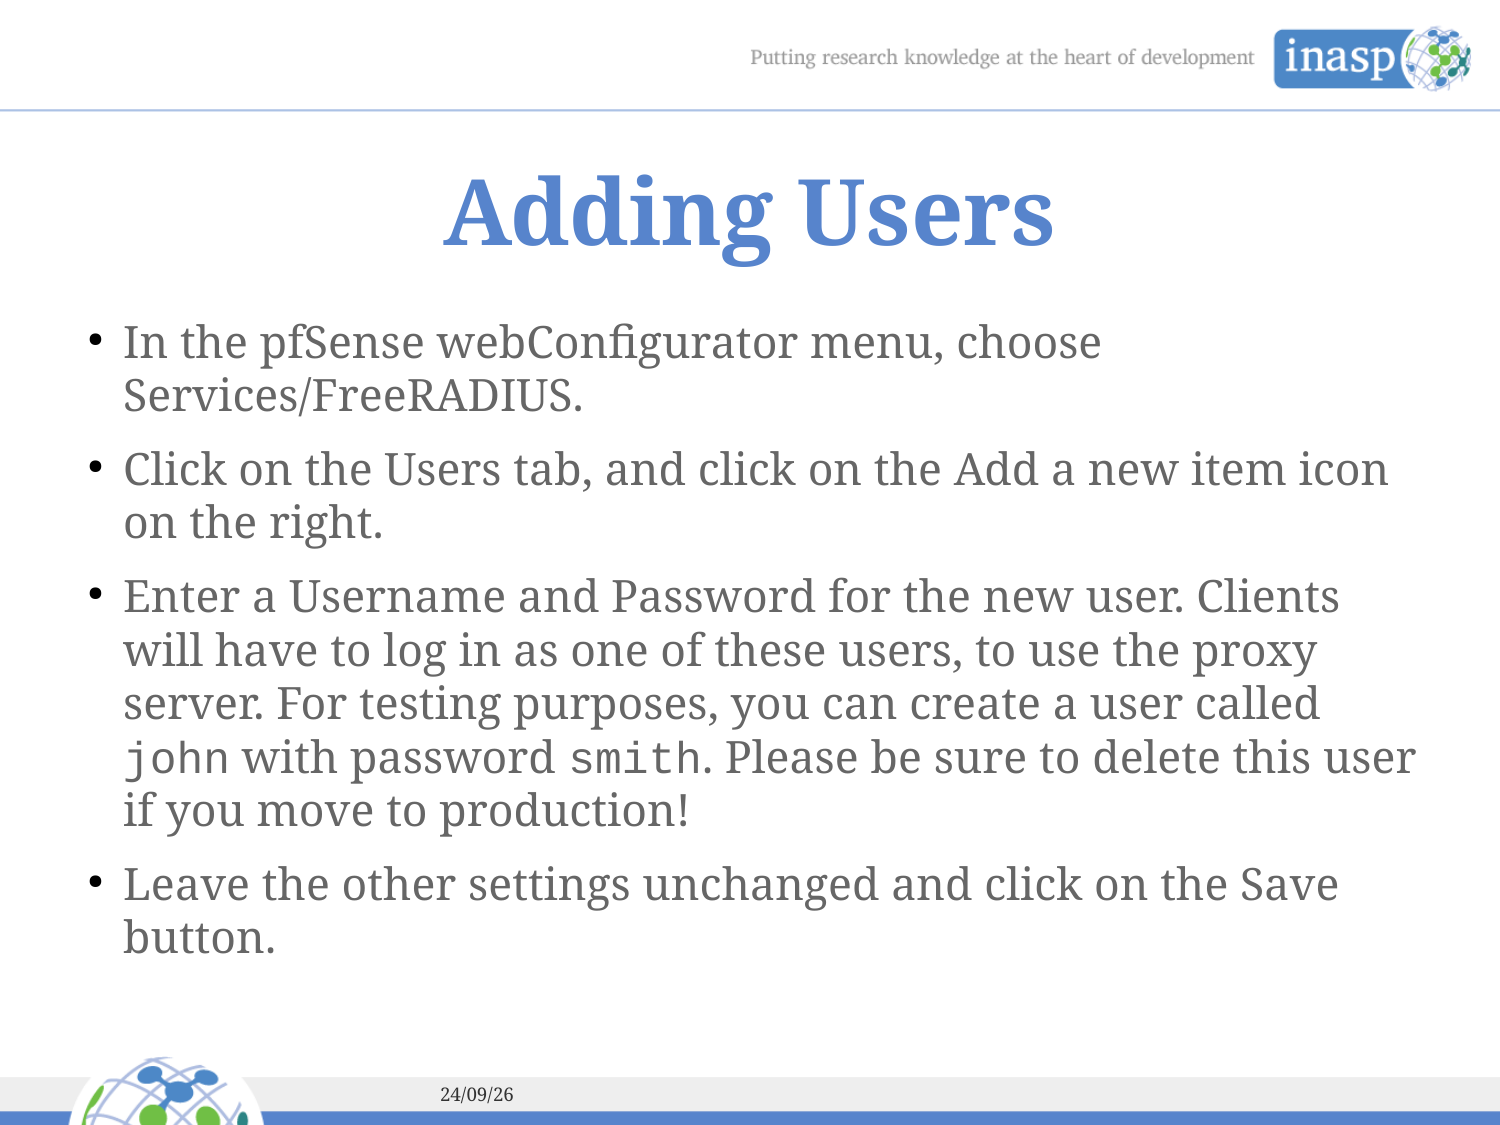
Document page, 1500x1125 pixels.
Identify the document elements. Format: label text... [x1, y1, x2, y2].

title Adding Users [75, 129, 1426, 313]
picture [0, 0, 1500, 1125]
list In the pfSense webConfigurator menu, choose Services/FreeRADIUS. Click on the Users tab, and click on the Add a new item icon on the right. Enter a Username and Password for the new user. Clients will have to log in as one of these users, to use the proxy server. For testing purposes, you can create a user called john with password smith. Please be sure to delete this user if you move to production! Leave the other settings unchanged and click on the Save button. [75, 313, 1426, 967]
